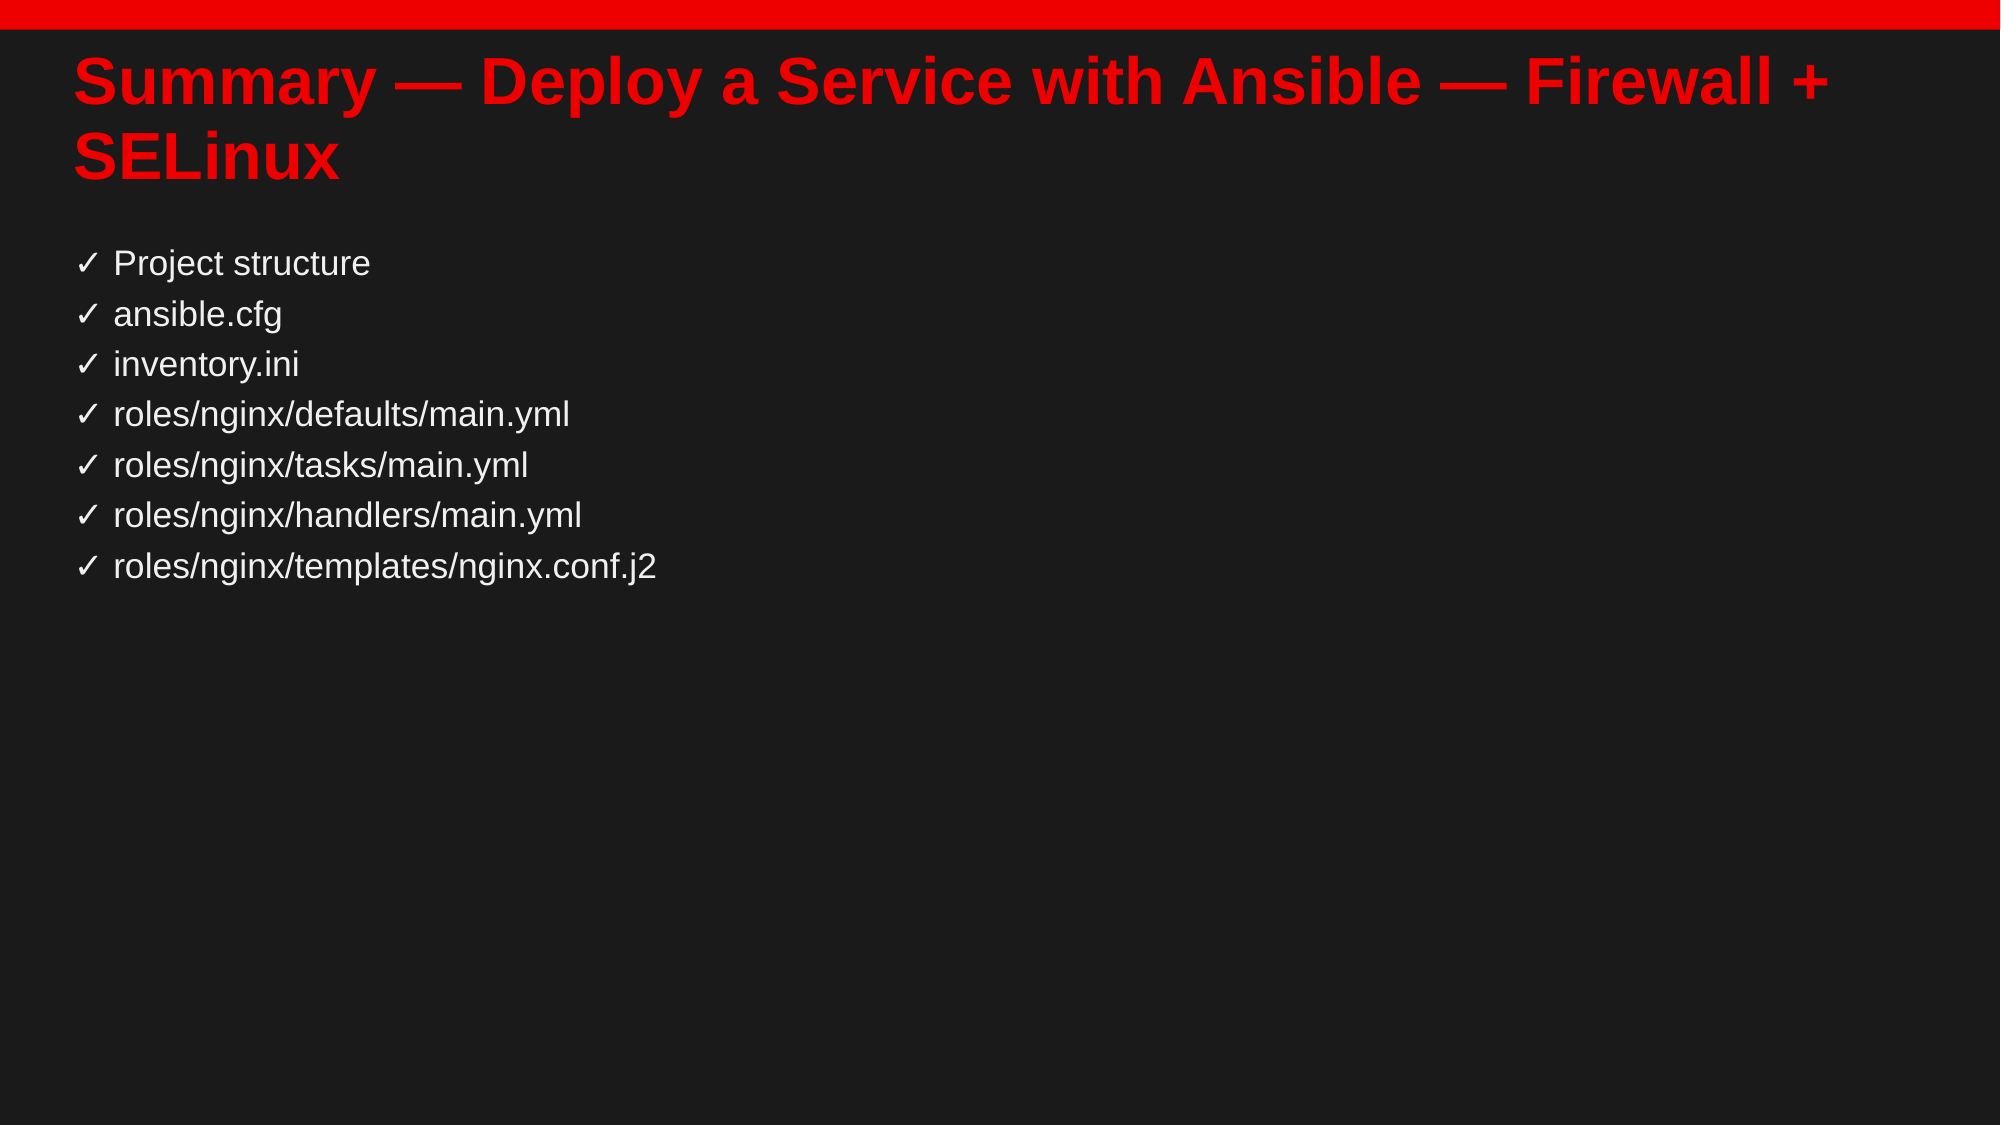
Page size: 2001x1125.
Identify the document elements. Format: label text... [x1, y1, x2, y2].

text_box [0, 0, 2001, 30]
text_box ✓ Project structure ✓ ansible.cfg ✓ inventory.ini ✓ roles/nginx/defaults/main.yml ✓ roles/nginx/tasks/main.yml ✓ roles/nginx/handlers/main.yml ✓ roles/nginx/templates/nginx.conf.j2 [59, 236, 1942, 1037]
text_box Summary — Deploy a Service with Ansible — Firewall + SELinux [59, 36, 1942, 208]
